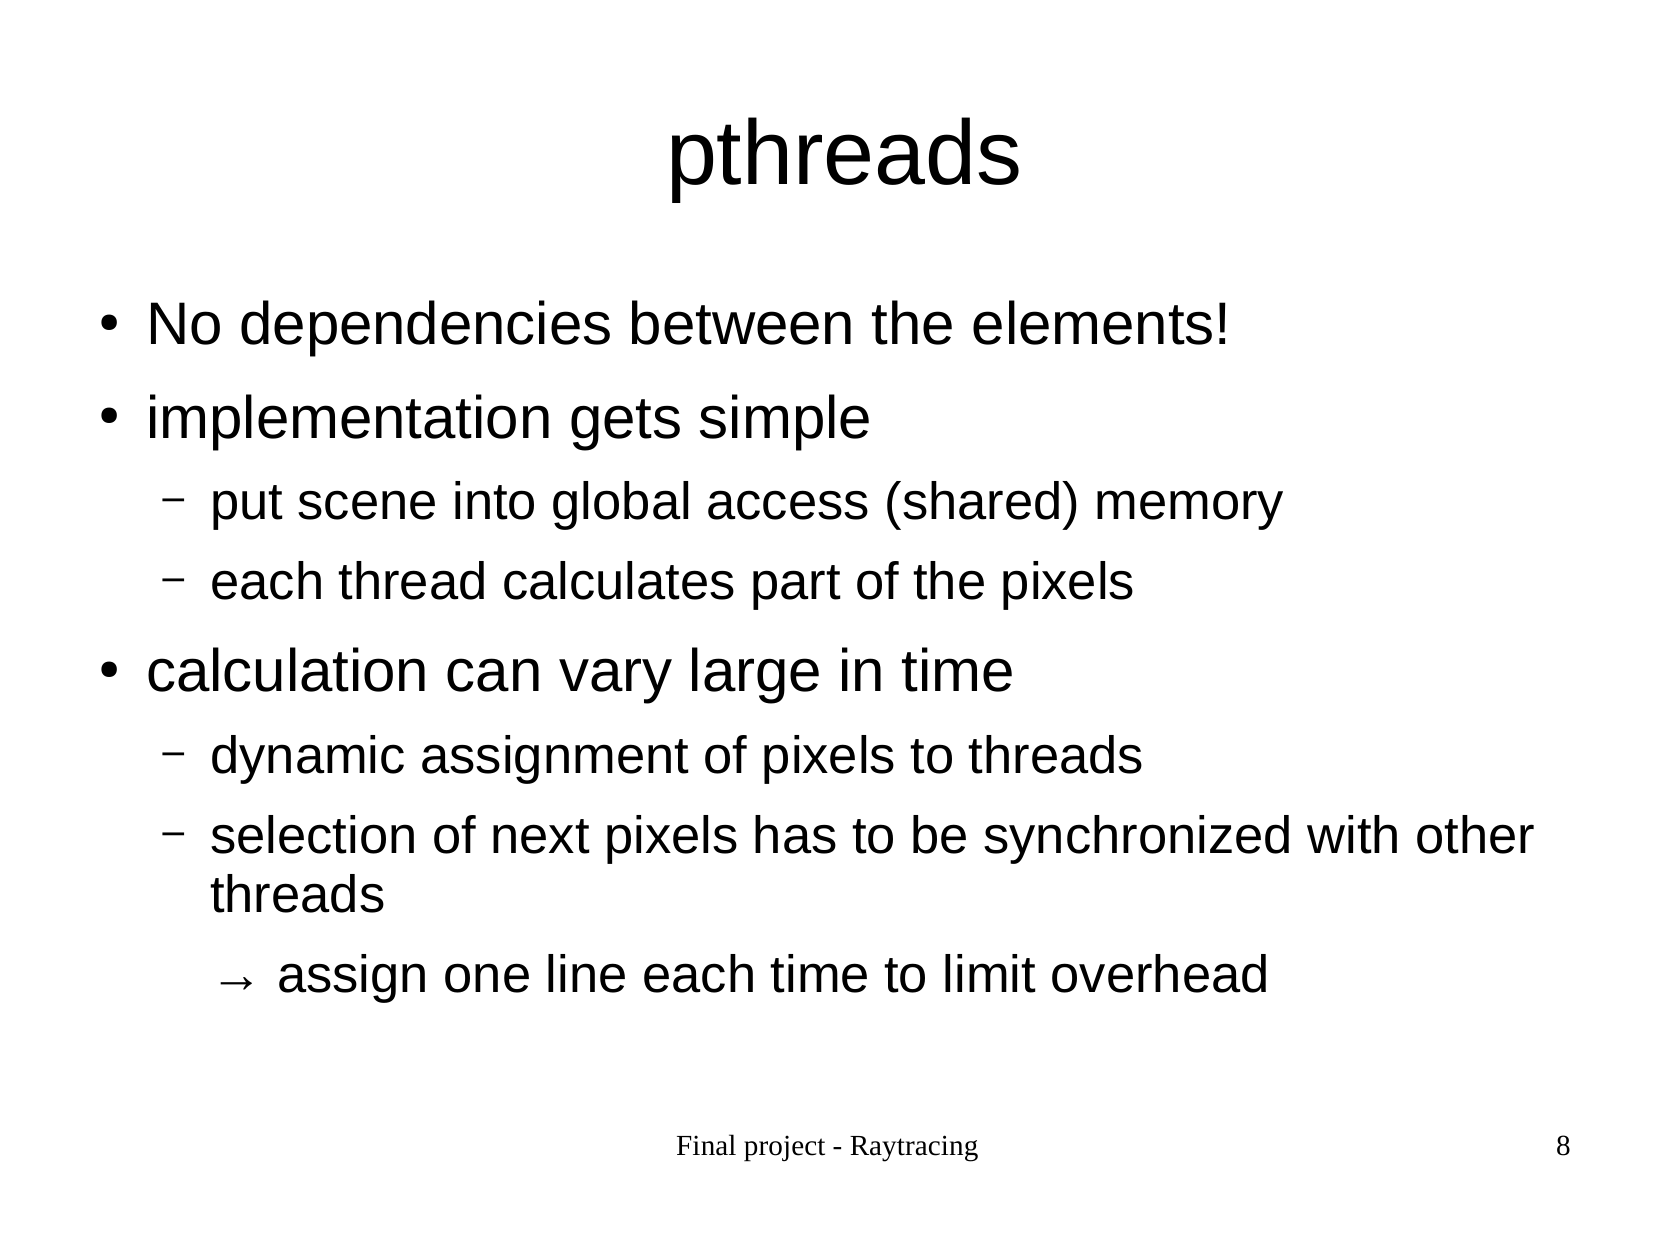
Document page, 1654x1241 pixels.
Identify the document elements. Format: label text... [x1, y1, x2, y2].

title pthreads [82, 49, 1571, 257]
list No dependencies between the elements! implementation gets simple put scene into global access (shared) memory each thread calculates part of the pixels calculation can vary large in time dynamic assignment of pixels to threads selection of next pixels has to be synchronized with other threads → assign one line each time to limit overhead [82, 290, 1571, 1010]
